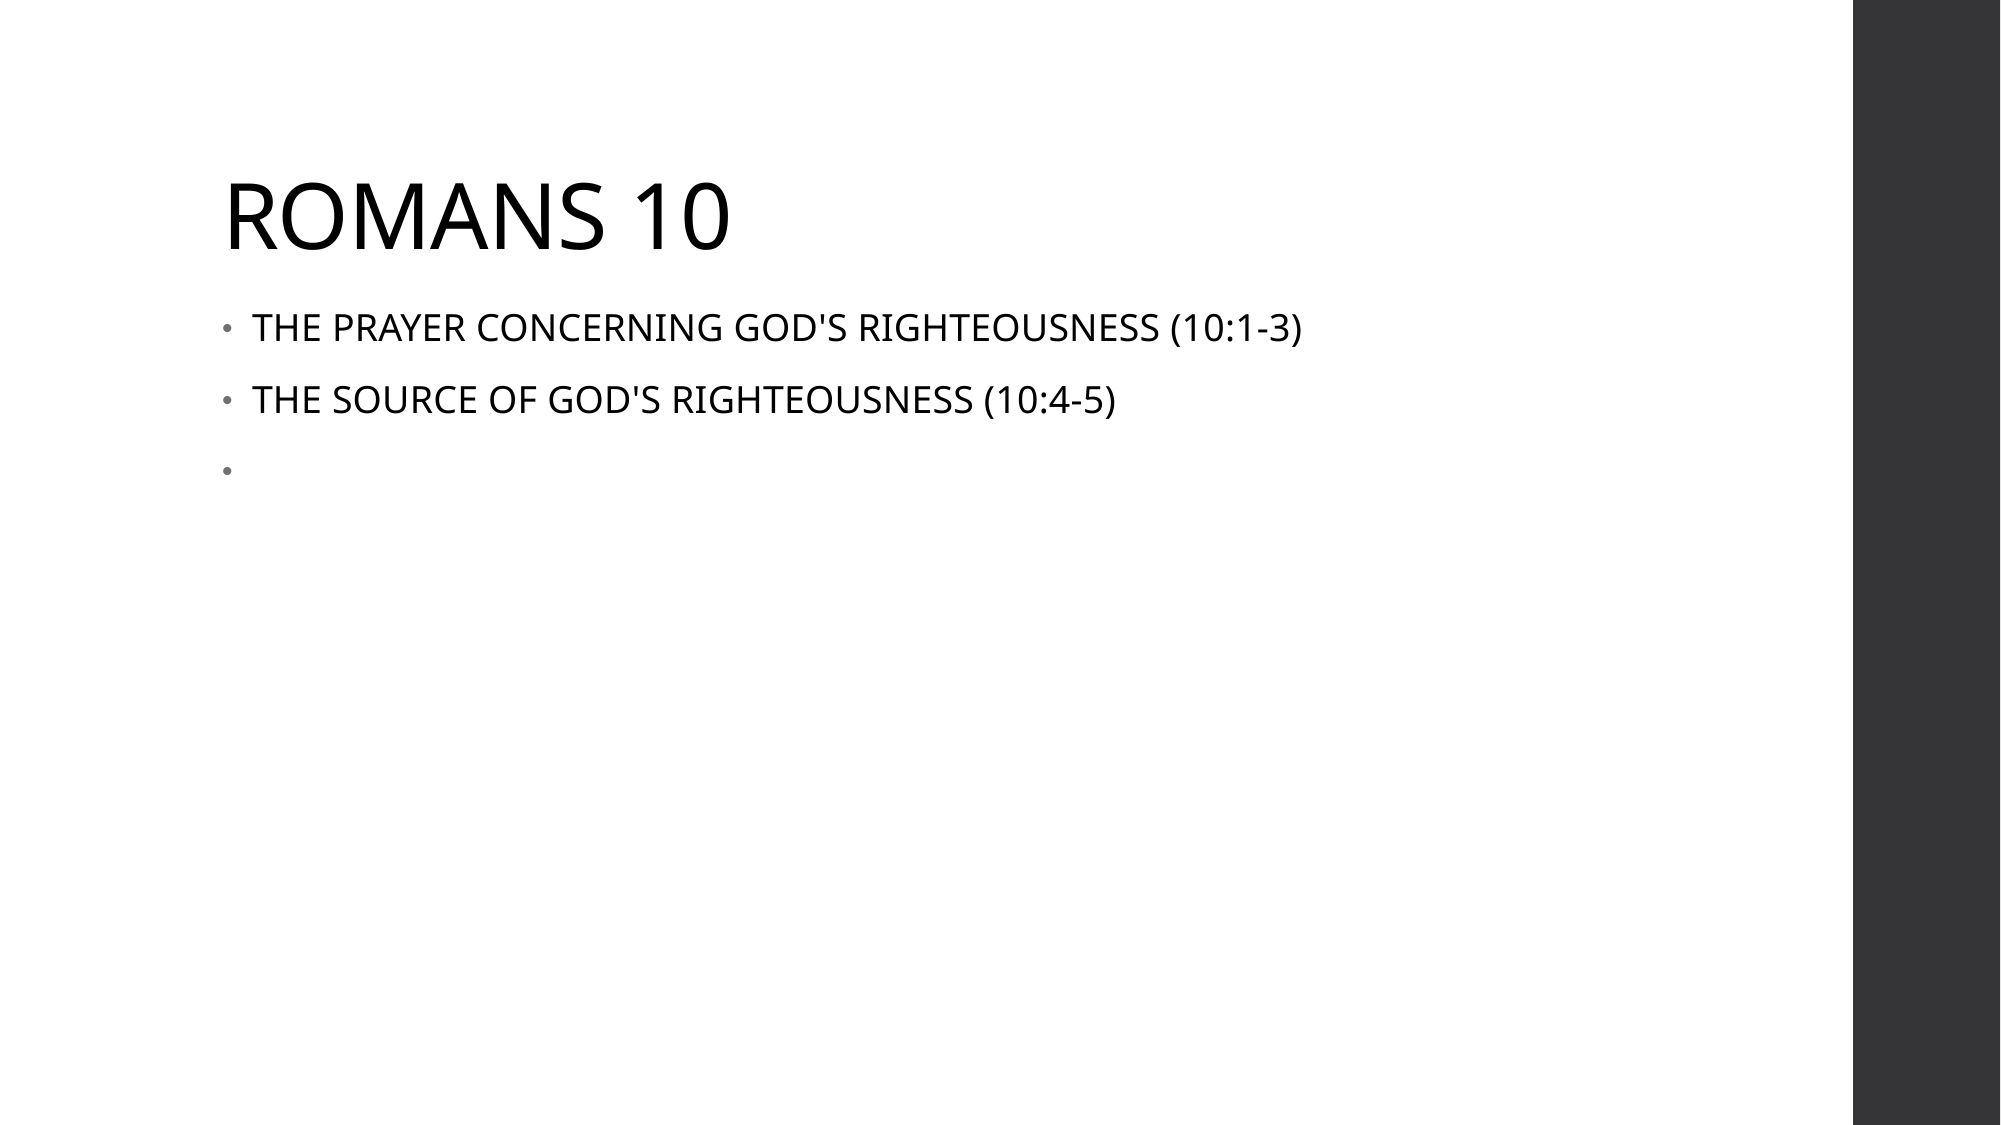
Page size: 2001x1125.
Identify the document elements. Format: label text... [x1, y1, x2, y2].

list THE PRAYER CONCERNING GOD'S RIGHTEOUSNESS (10:1-3) THE SOURCE OF GOD'S RIGHTEOUSNESS (10:4-5) [206, 299, 1617, 1014]
title ROMANS 10 [206, 60, 1797, 278]
